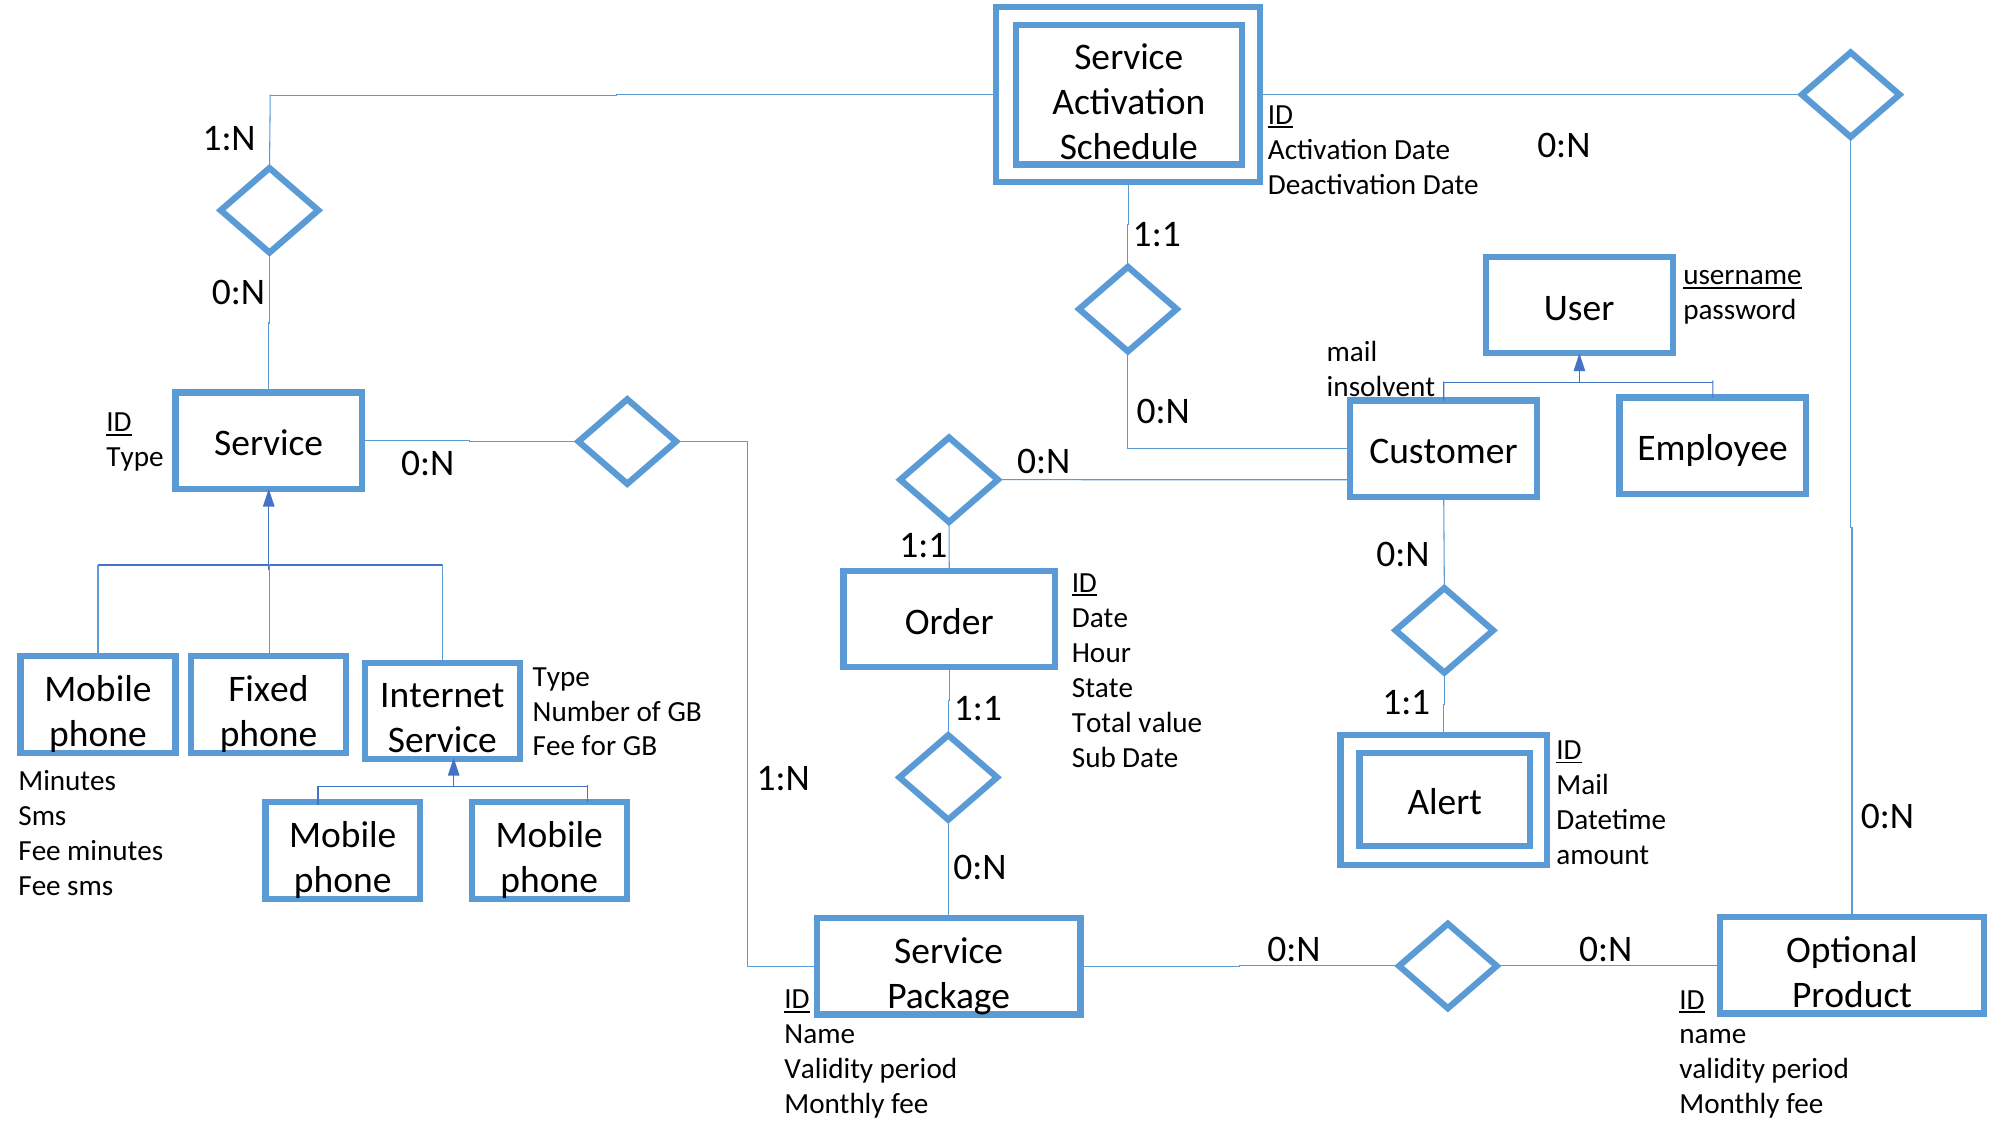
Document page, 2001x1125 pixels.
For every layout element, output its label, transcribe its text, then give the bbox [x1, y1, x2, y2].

text_box ID Type [91, 394, 350, 481]
text_box Service [175, 392, 362, 489]
text_box 0:N [386, 430, 471, 491]
text_box Minutes Sms Fee minutes Fee sms [3, 754, 262, 911]
text_box 1:1 [1128, 201, 1197, 263]
text_box 0:N [1522, 112, 1607, 174]
text_box ID Activation Date Deactivation Date [1252, 87, 1512, 209]
text_box Service Activation Schedule [1016, 25, 1242, 164]
text_box ID Date Hour State Total value Sub Date [1056, 555, 1316, 783]
text_box Alert [1360, 753, 1530, 846]
text_box Mobile phone [21, 656, 175, 753]
text_box [900, 437, 998, 512]
text_box [1399, 923, 1497, 1009]
text_box 1:1 [884, 512, 964, 574]
text_box 0:N [270, 259, 282, 320]
text_box 0:N [1121, 379, 1127, 440]
text_box Internet Service [365, 663, 517, 759]
text_box [1079, 266, 1177, 352]
text_box ID Name Validity period Monthly fee [769, 972, 993, 1125]
text_box 0:N [1845, 783, 1930, 844]
text_box 1:1 [1367, 669, 1444, 731]
text_box 0:N [1128, 379, 1206, 440]
text_box 1:N [187, 105, 269, 167]
text_box mail insolvent [1311, 325, 1477, 411]
text_box [1395, 588, 1494, 673]
text_box 1:1 [938, 675, 1018, 737]
text_box Optional Product [1720, 917, 1984, 1013]
text_box [579, 399, 676, 484]
text_box ID name validity period Monthly fee [1664, 972, 1888, 1125]
text_box 0:N [1361, 521, 1446, 583]
text_box Type Number of GB Fee for GB [517, 649, 777, 771]
text_box [1802, 52, 1900, 137]
text_box 0:N [1564, 916, 1649, 978]
text_box [899, 737, 998, 820]
text_box Order [843, 571, 1055, 667]
text_box 1:1 [1117, 201, 1128, 263]
text_box User [1486, 257, 1673, 353]
text_box 1:N [741, 745, 826, 807]
text_box username password [1668, 248, 1834, 335]
text_box Mobile phone [265, 802, 420, 899]
text_box 0:N [1252, 916, 1337, 978]
text_box 0:N [1002, 428, 1087, 489]
text_box Service Package [817, 918, 1081, 1015]
text_box ID Mail Datetime amount [1541, 722, 1800, 880]
text_box Fixed phone [191, 656, 346, 753]
text_box Mobile phone [472, 802, 627, 899]
text_box Customer [1350, 400, 1537, 497]
text_box [220, 169, 319, 253]
text_box 0:N [938, 834, 1023, 896]
text_box 0:N [196, 259, 269, 320]
text_box Employee [1620, 398, 1806, 494]
